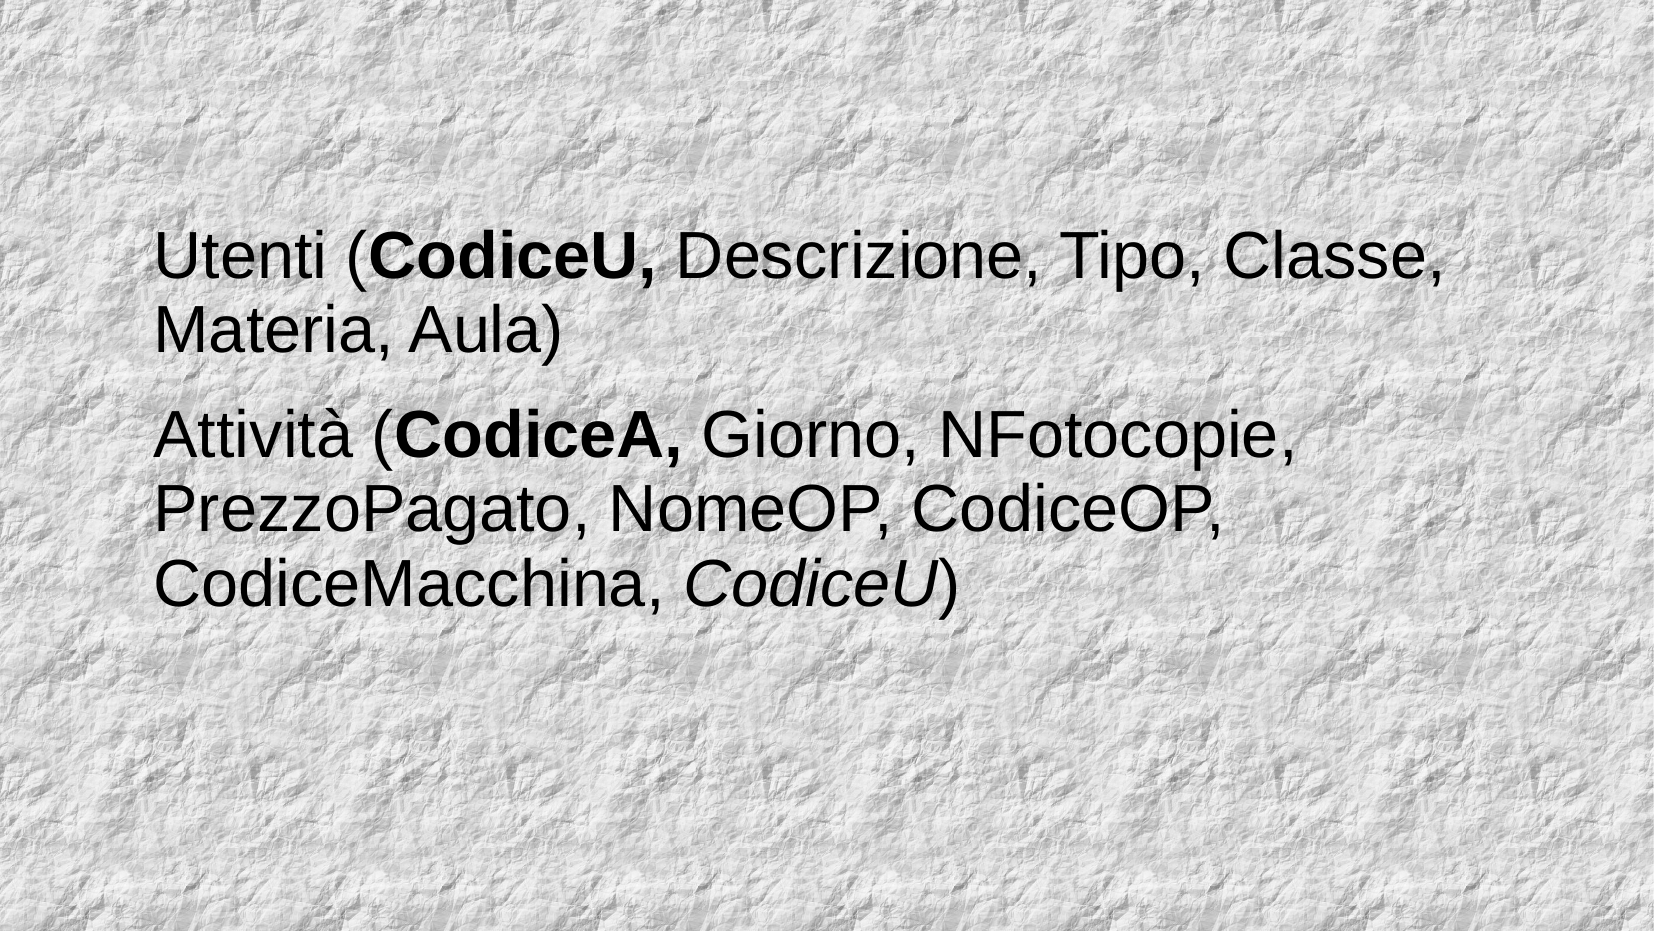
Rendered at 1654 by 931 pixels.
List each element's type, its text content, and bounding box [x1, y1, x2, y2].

picture [0, 0, 1654, 931]
list Utenti (CodiceU, Descrizione, Tipo, Classe, Materia, Aula) Attività (CodiceA, Giorno, NFotocopie, PrezzoPagato, NomeOP, CodiceOP, CodiceMacchina, CodiceU) [82, 217, 1571, 758]
